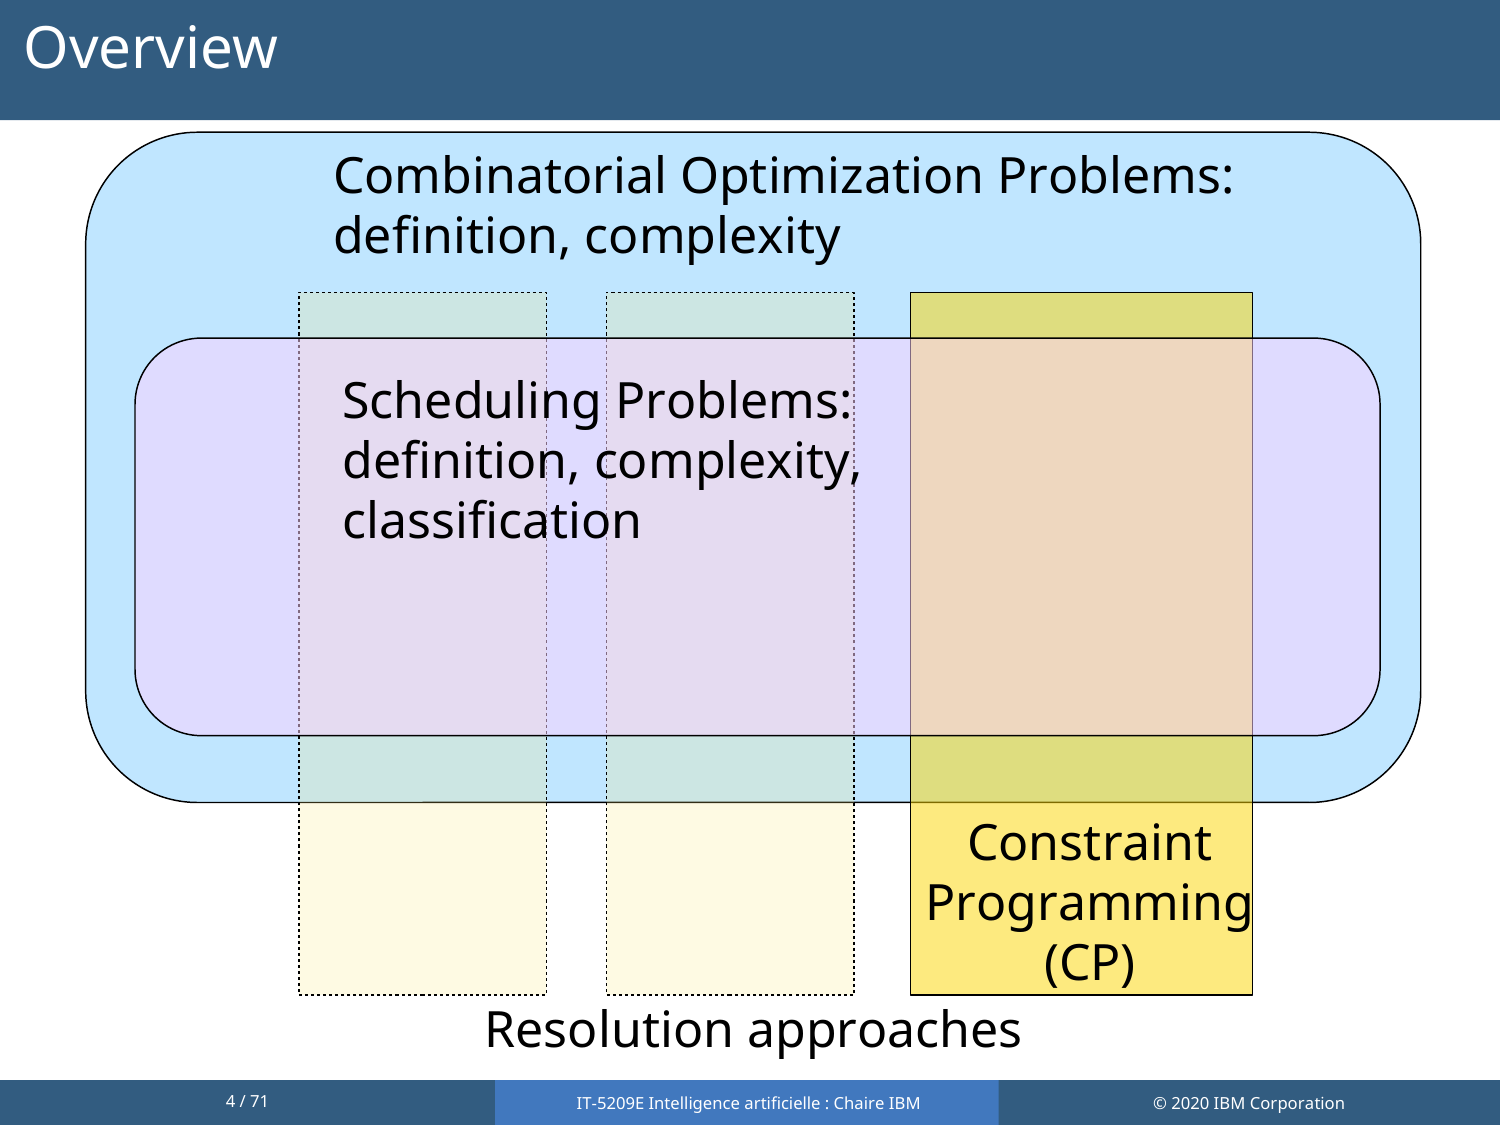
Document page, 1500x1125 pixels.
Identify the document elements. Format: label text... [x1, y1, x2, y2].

title Overview [0, 0, 1500, 121]
text_box Combinatorial Optimization Problems: definition, complexity [318, 135, 1228, 271]
text_box Resolution approaches [470, 990, 1024, 1066]
text_box Constraint Programming (CP) [910, 802, 1256, 998]
text_box [85, 132, 1421, 995]
text_box Scheduling Problems: definition, complexity, classification [327, 360, 863, 556]
